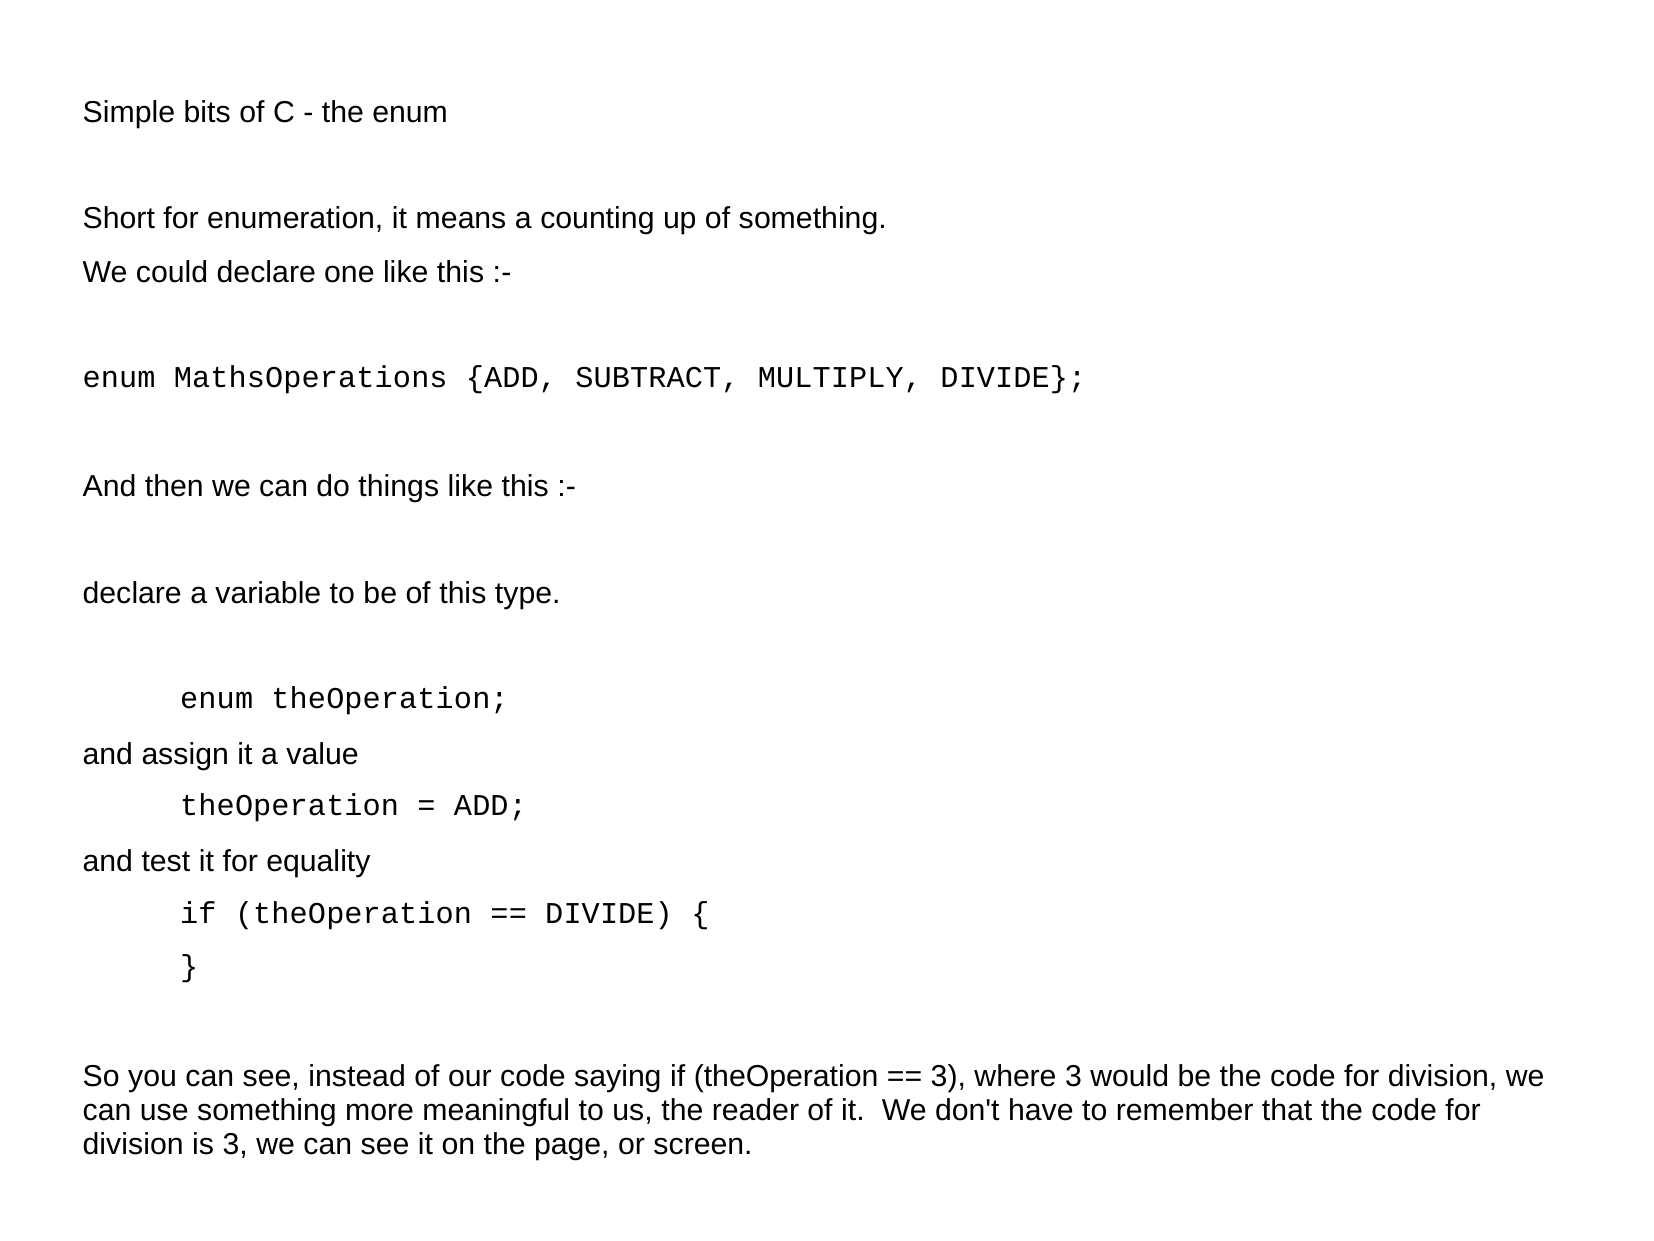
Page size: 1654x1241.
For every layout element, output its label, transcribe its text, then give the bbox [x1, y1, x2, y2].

list Simple bits of C - the enum Short for enumeration, it means a counting up of something. We could declare one like this :- enum MathsOperations {ADD, SUBTRACT, MULTIPLY, DIVIDE}; And then we can do things like this :- declare a variable to be of this type. enum theOperation; and assign it a value theOperation = ADD; and test it for equality if (theOperation == DIVIDE) { } So you can see, instead of our code saying if (theOperation == 3), where 3 would be the code for division, we can use something more meaningful to us, the reader of it. We don't have to remember that the code for division is 3, we can see it on the page, or screen. [82, 94, 1571, 1170]
